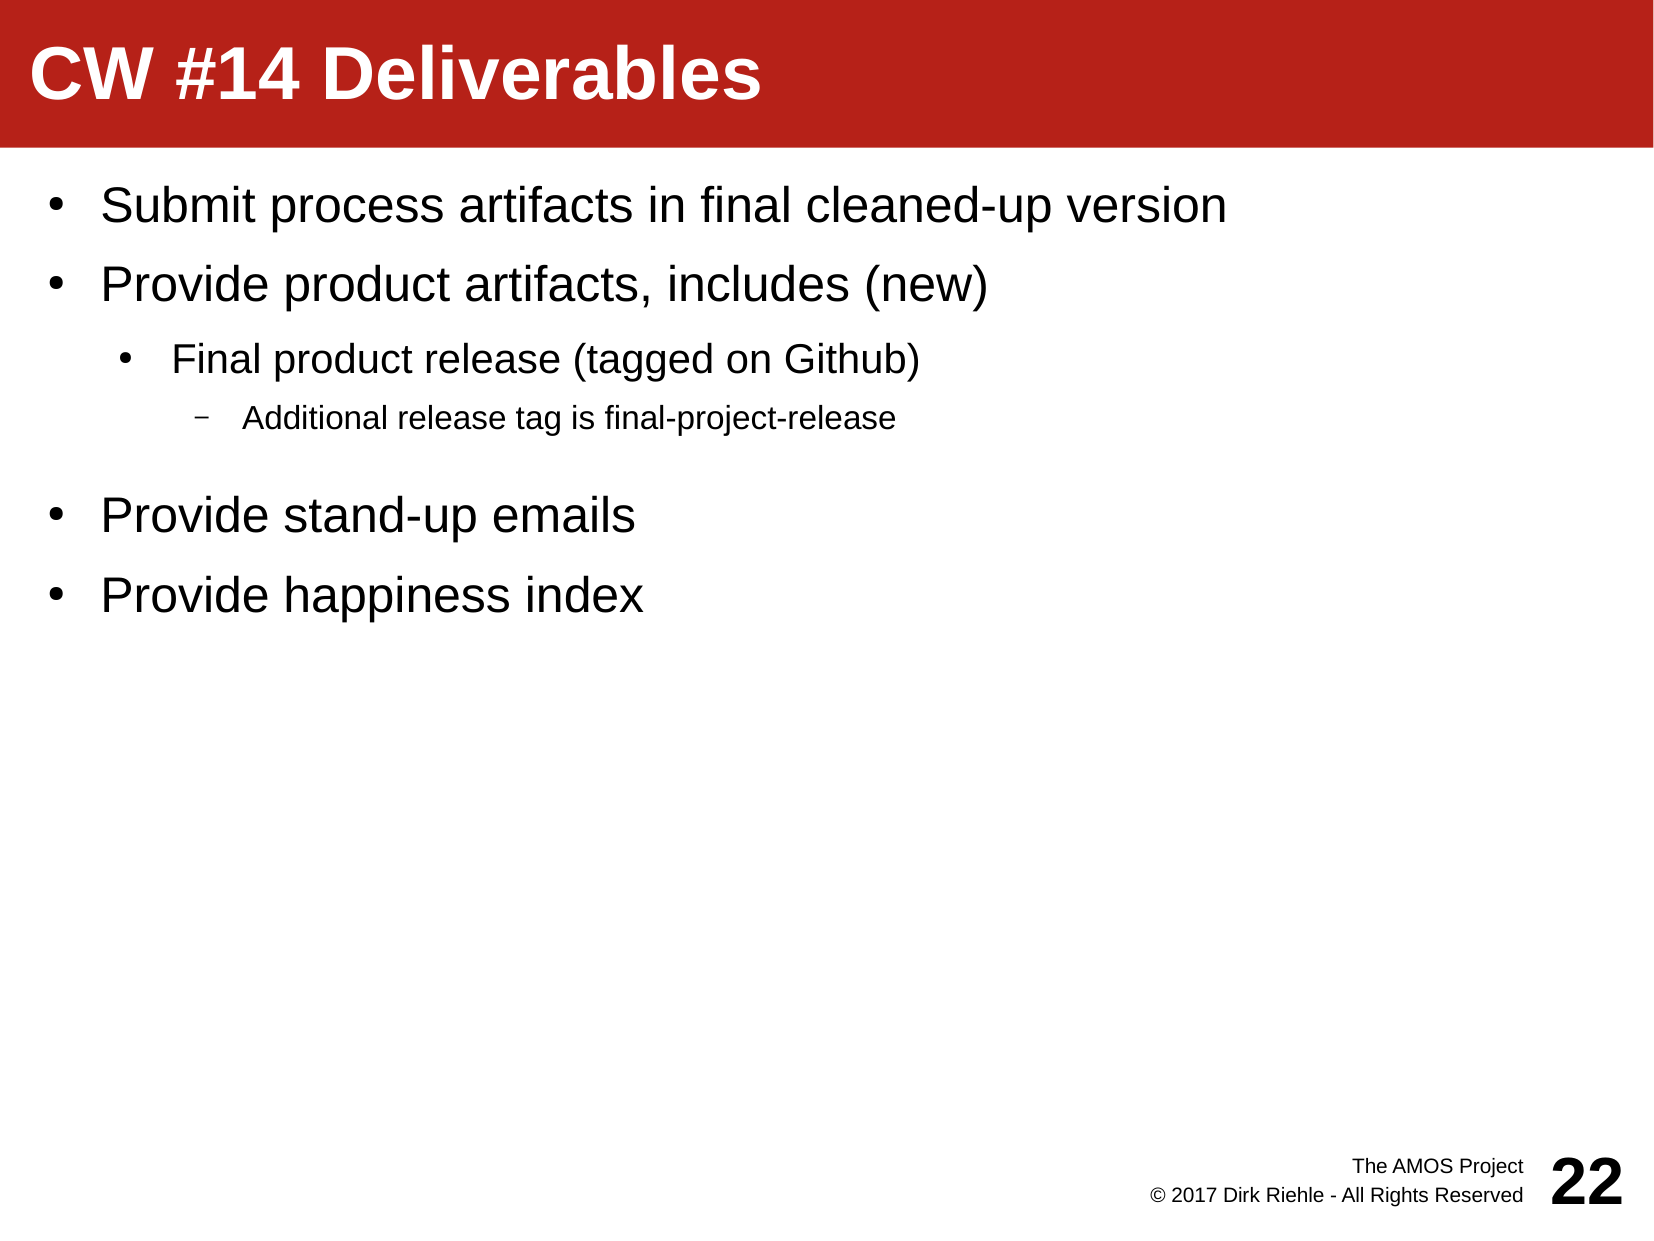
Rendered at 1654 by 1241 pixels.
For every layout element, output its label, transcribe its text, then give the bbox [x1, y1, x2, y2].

title CW #14 Deliverables [0, 0, 1654, 148]
list Submit process artifacts in final cleaned-up version Provide product artifacts, includes (new) Final product release (tagged on Github) Additional release tag is final-project-release Provide stand-up emails Provide happiness index [29, 177, 1625, 1063]
